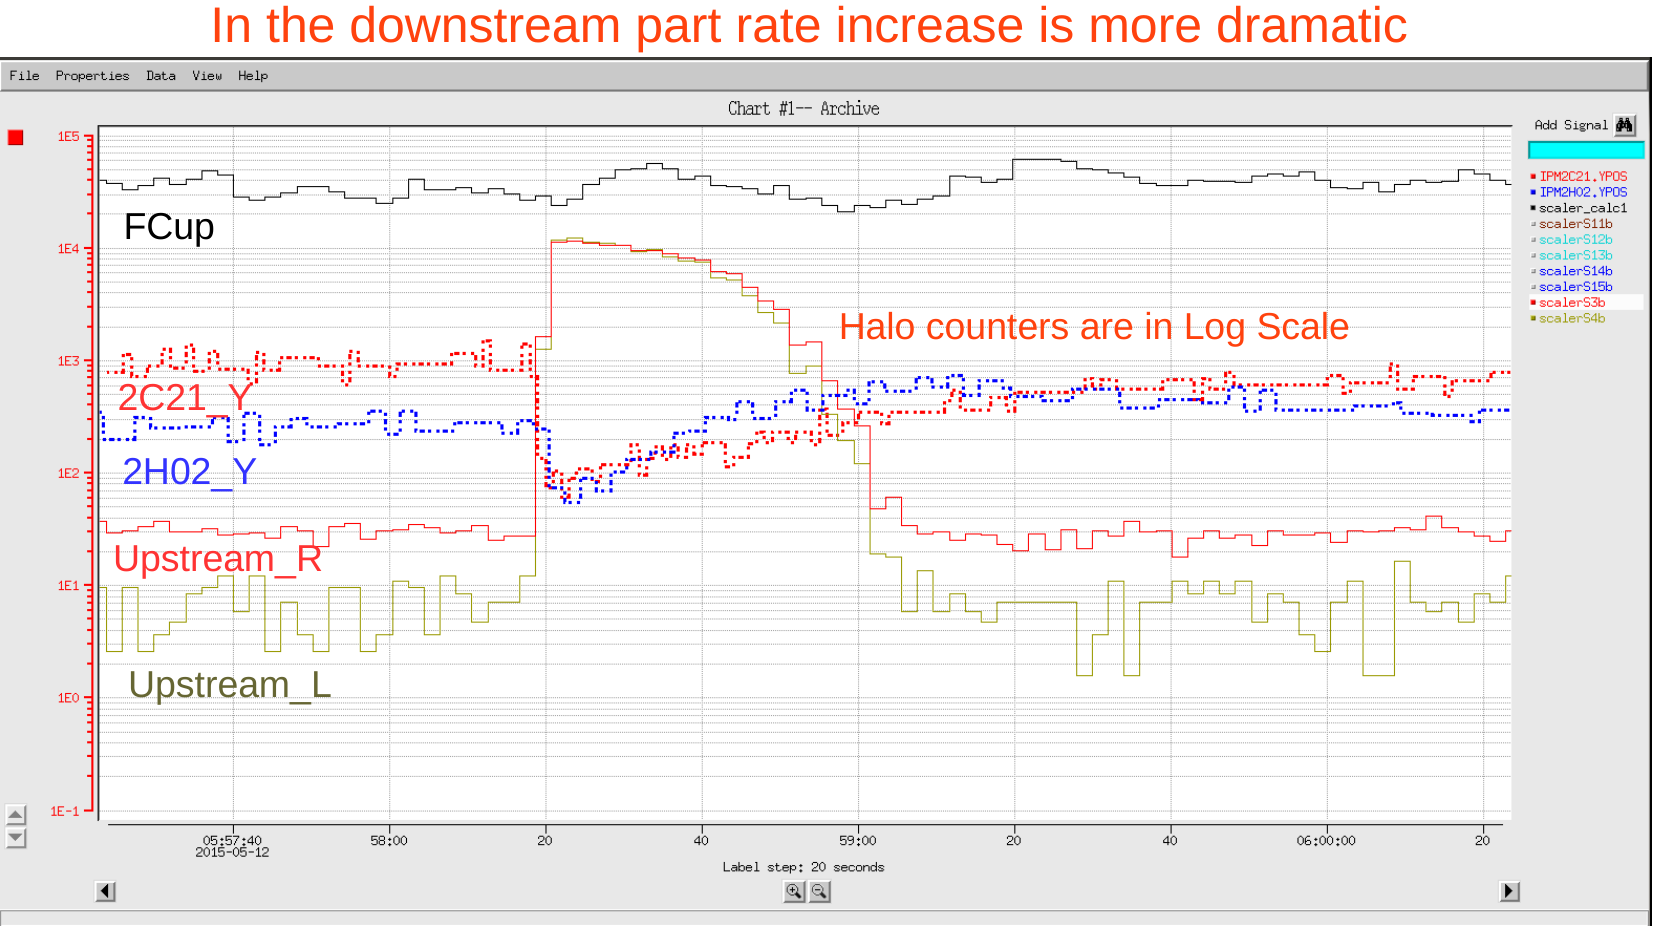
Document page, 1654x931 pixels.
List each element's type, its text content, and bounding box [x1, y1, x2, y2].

text_box Upstream_R [98, 530, 338, 587]
text_box FCup [108, 197, 230, 255]
picture [0, 57, 1652, 926]
text_box Upstream_L [113, 656, 347, 714]
text_box 2H02_Y [107, 443, 273, 501]
text_box In the downstream part rate increase is more dramatic [195, 0, 1438, 61]
text_box 2C21_Y [102, 369, 268, 427]
text_box Halo counters are in Log Scale [824, 298, 1366, 356]
